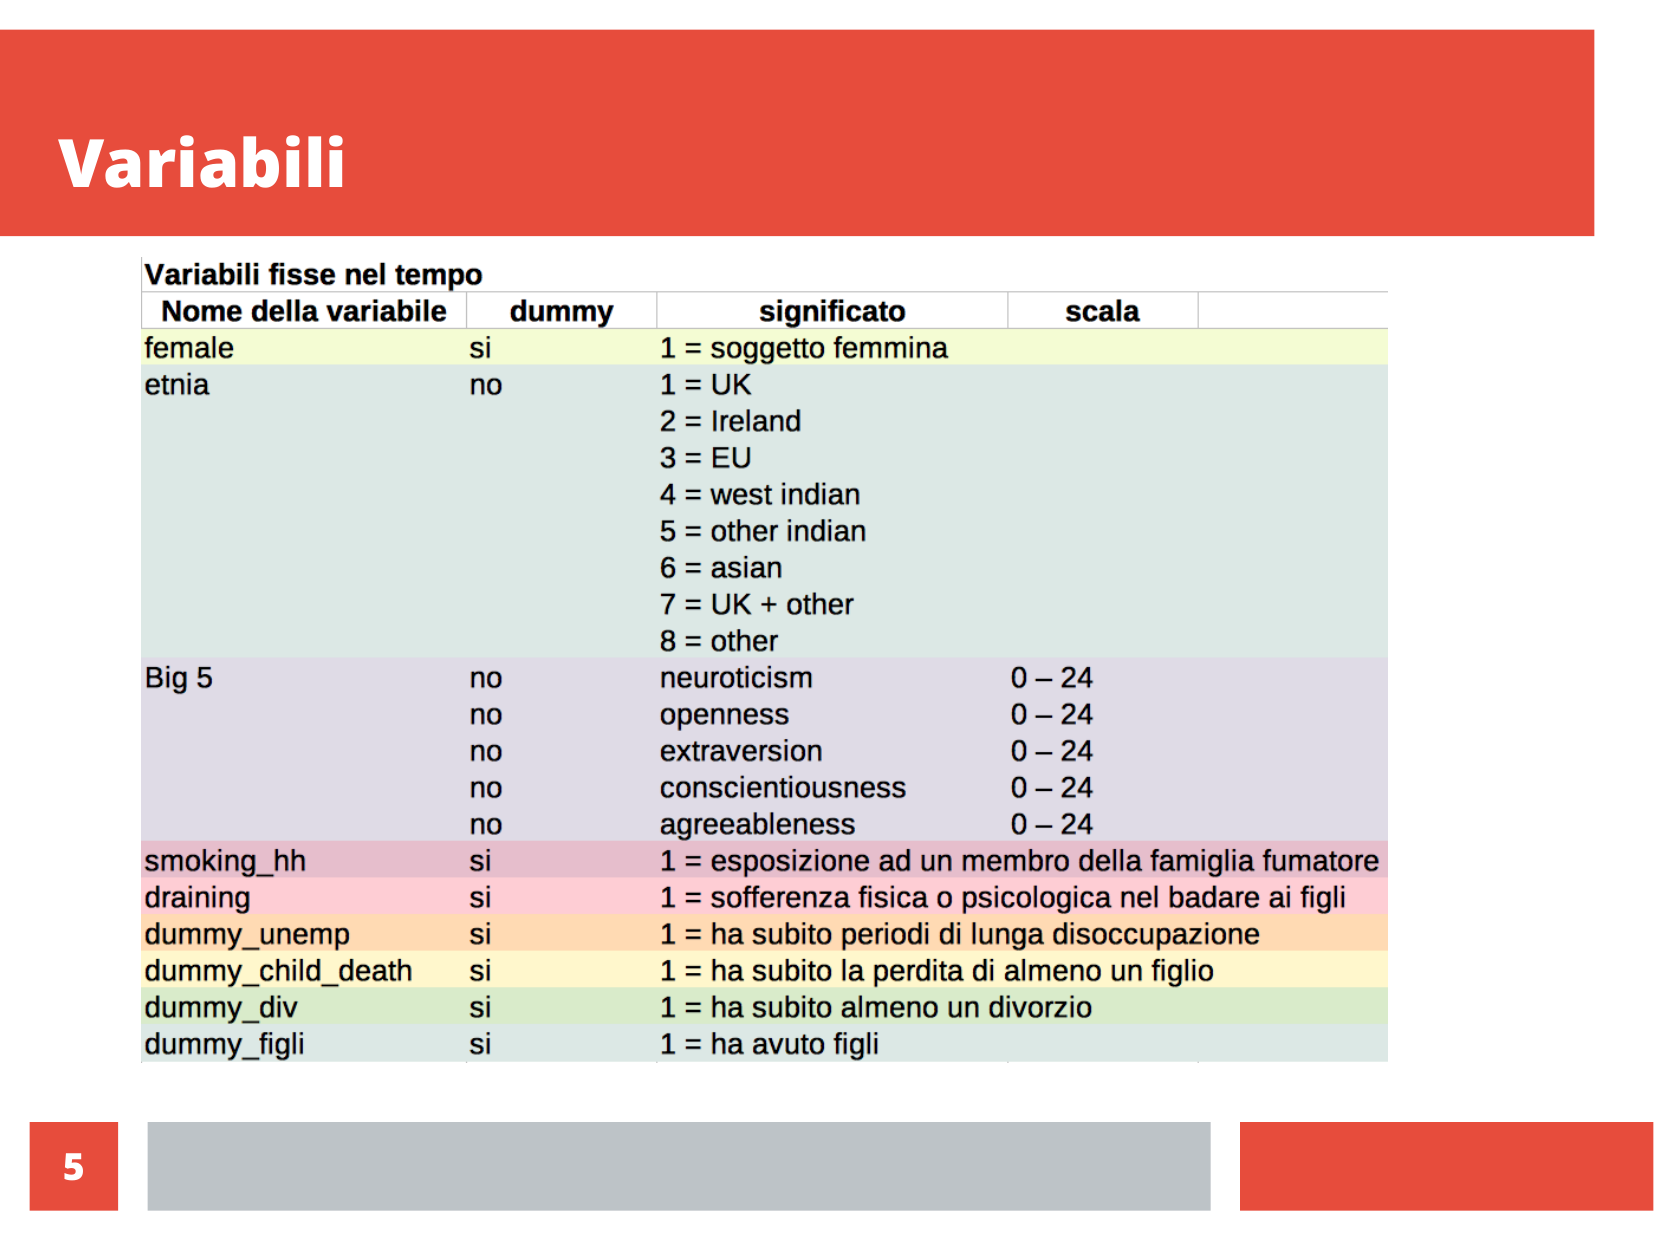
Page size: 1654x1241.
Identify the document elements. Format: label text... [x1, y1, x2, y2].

title Variabili [59, 59, 1595, 207]
picture [141, 257, 1388, 1063]
